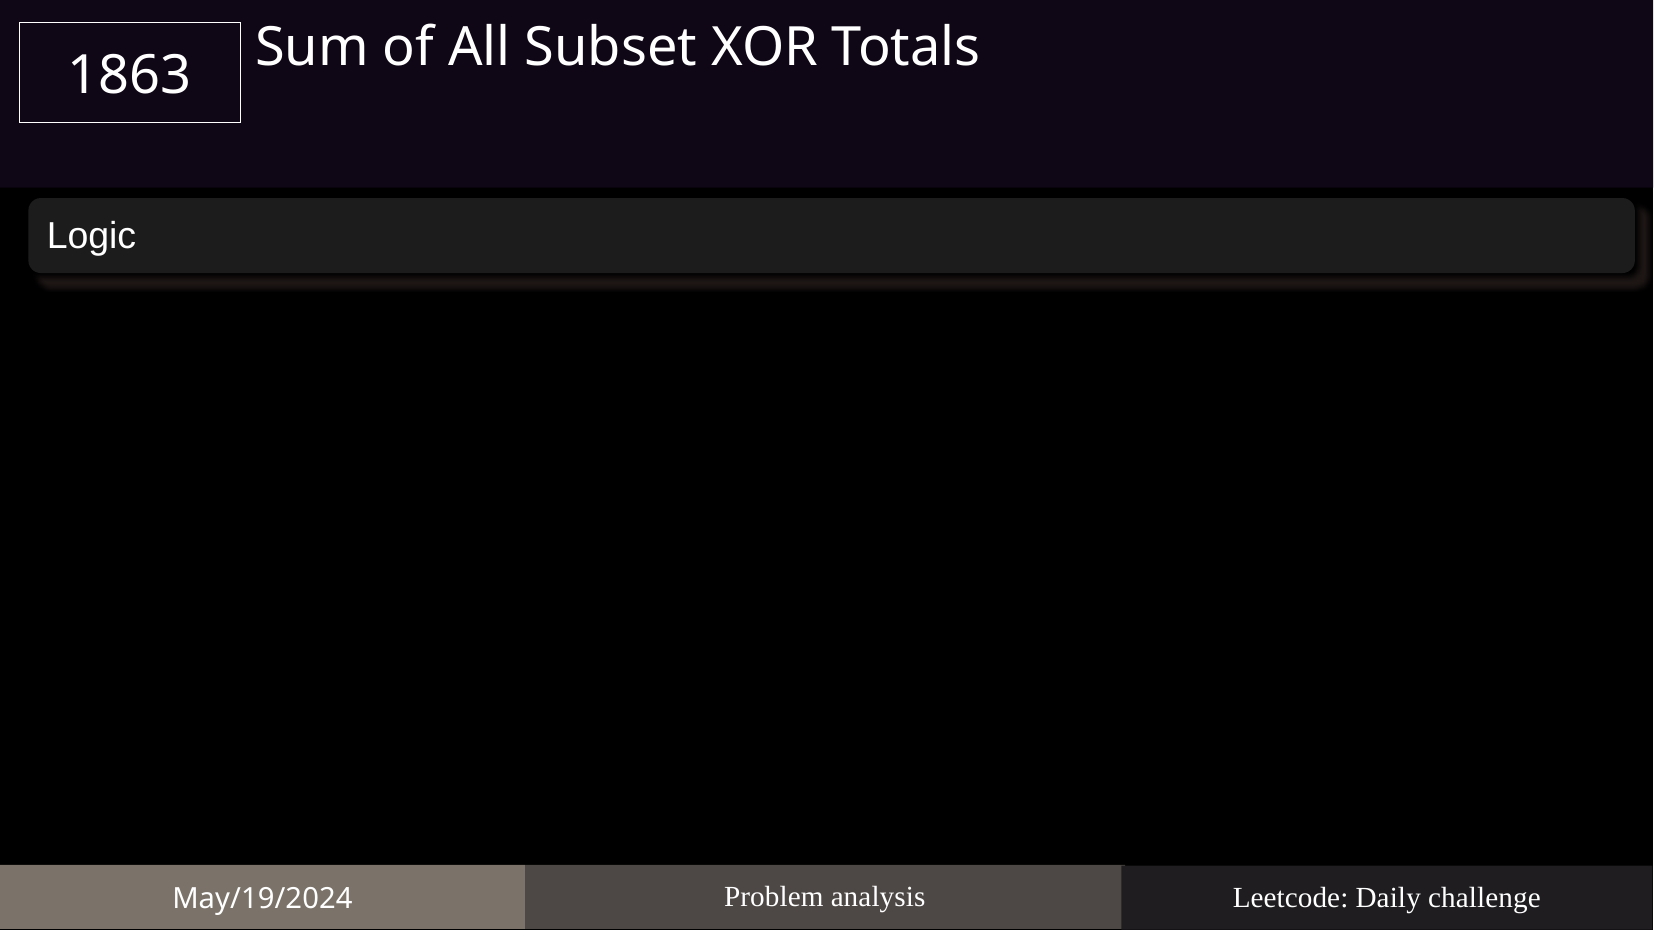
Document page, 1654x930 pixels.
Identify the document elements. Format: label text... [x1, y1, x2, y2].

text_box Logic [28, 198, 1635, 274]
